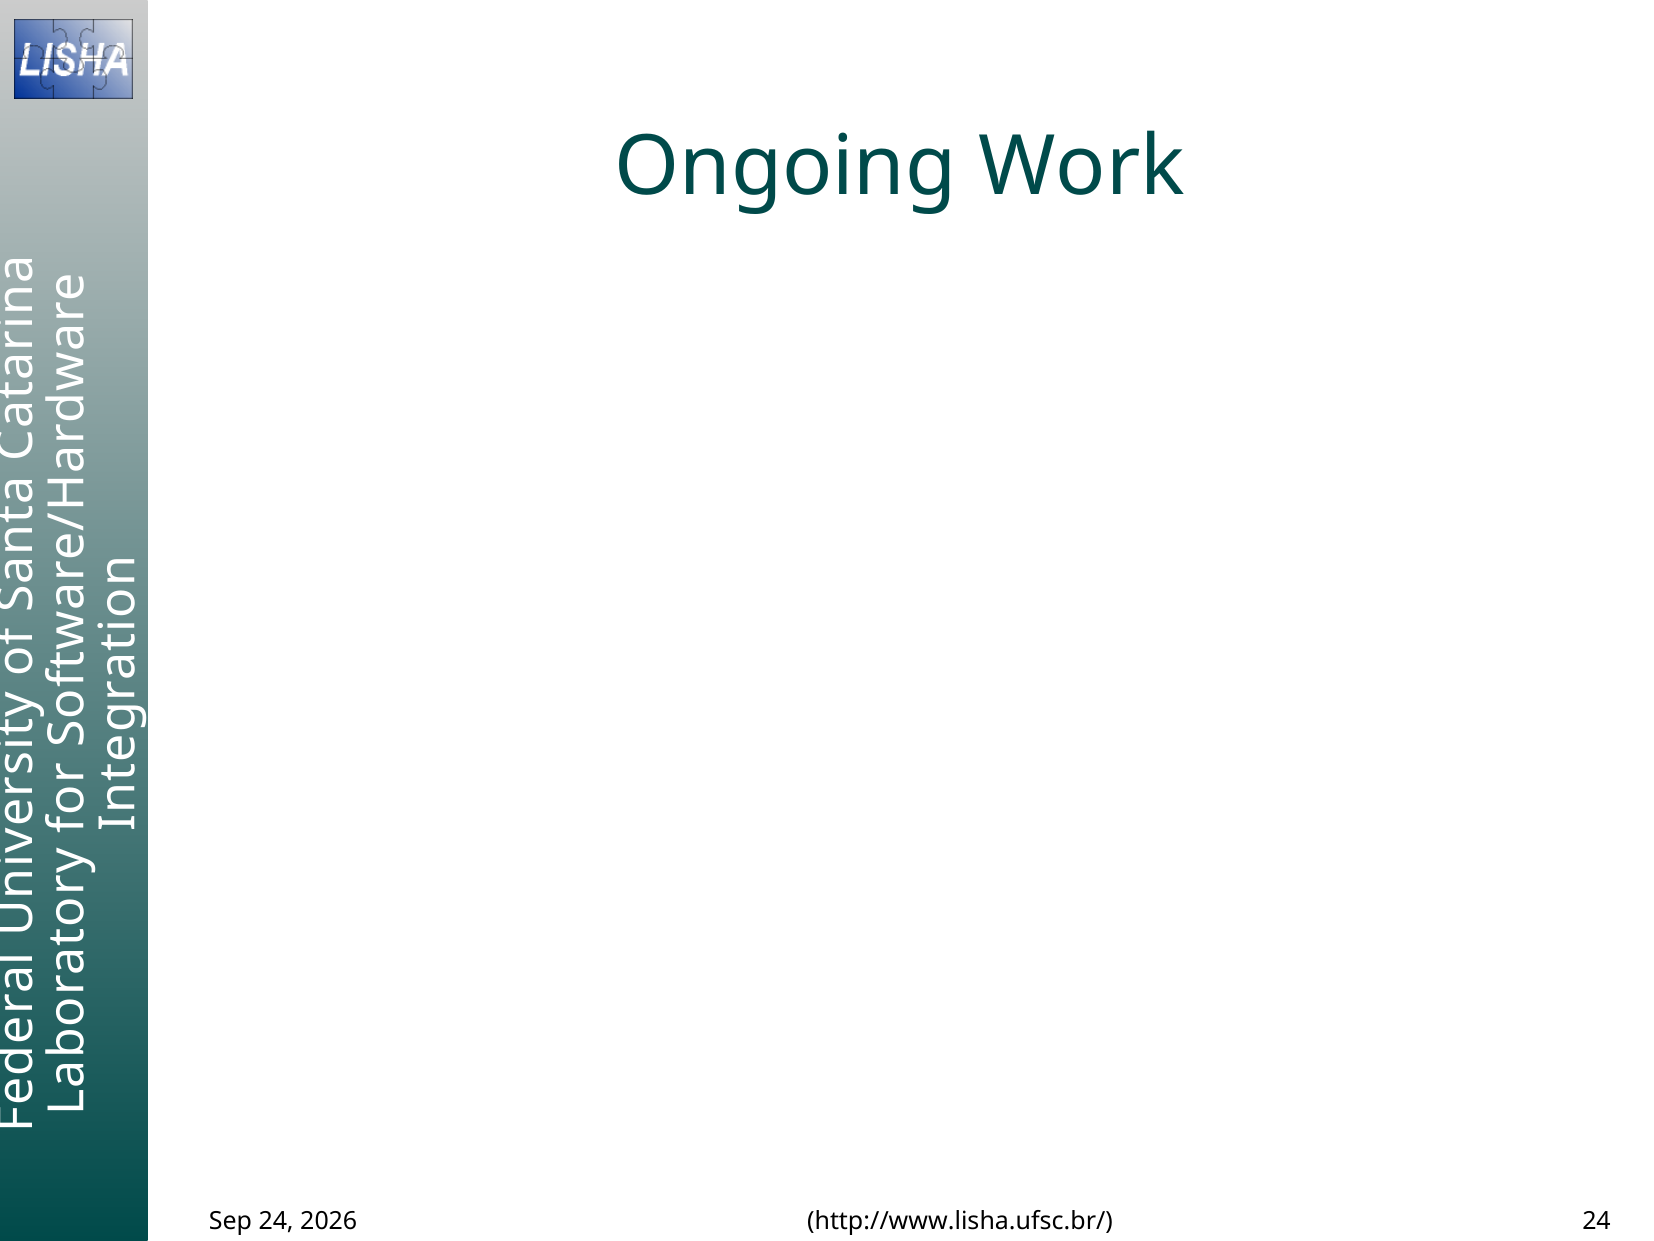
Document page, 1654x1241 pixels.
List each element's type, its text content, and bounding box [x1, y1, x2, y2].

picture [14, 19, 133, 99]
title Ongoing Work [206, 58, 1595, 266]
